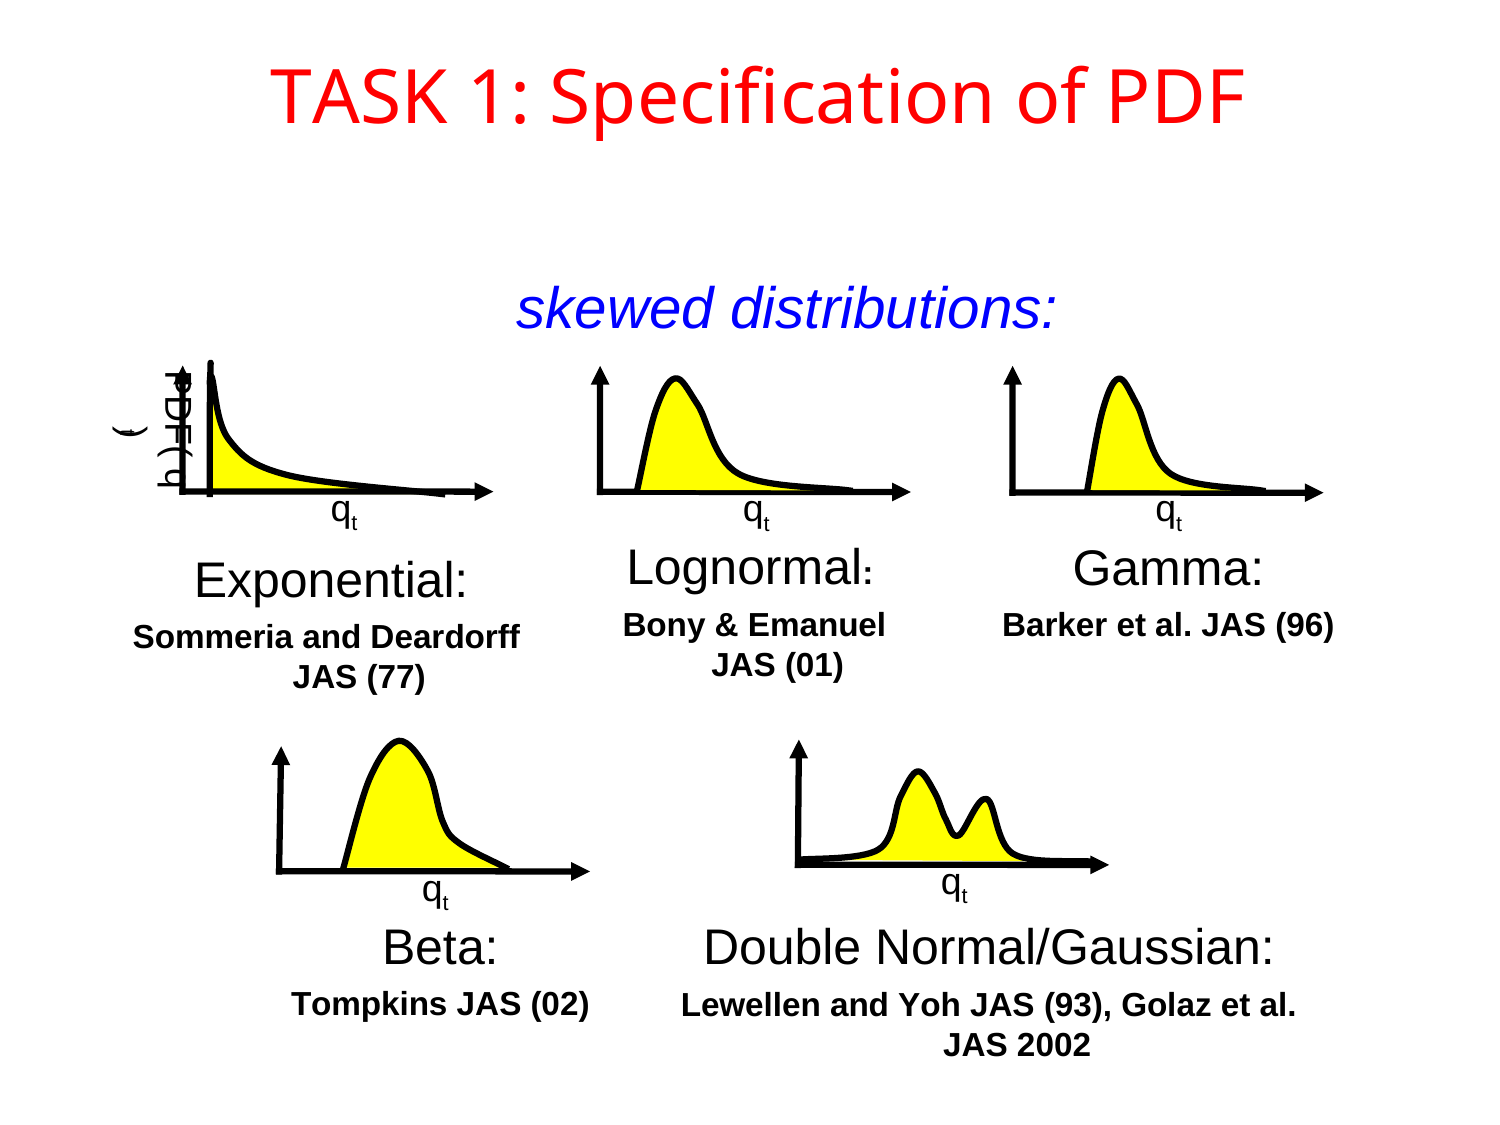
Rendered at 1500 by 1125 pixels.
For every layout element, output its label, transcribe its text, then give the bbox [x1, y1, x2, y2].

text_box [637, 378, 850, 491]
text_box PDF( qt)‏ [114, 353, 196, 507]
text_box Double Normal/Gaussian: Lewellen and Yoh JAS (93), Golaz et al. JAS 2002 [653, 906, 1325, 1032]
text_box qt [1040, 476, 1298, 527]
text_box [1087, 378, 1263, 491]
text_box Lognormal: Bony & Emanuel JAS (01)‏ [587, 527, 913, 653]
text_box [209, 362, 292, 488]
text_box qt [426, 883, 436, 899]
text_box Exponential: Sommeria and Deardorff JAS (77)‏ [99, 539, 563, 665]
text_box [879, 771, 1008, 849]
text_box qt [1160, 503, 1170, 519]
text_box Gamma: Barker et al. JAS (96)‏ [974, 527, 1363, 653]
text_box qt [306, 855, 565, 906]
text_box qt [210, 476, 468, 539]
text_box [343, 740, 506, 868]
text_box qt [825, 849, 1084, 906]
title TASK 1: Specification of PDF [158, 24, 1359, 163]
text_box qt [627, 476, 885, 544]
text_box skewed distributions: [249, 262, 1326, 338]
text_box Beta: Tompkins JAS (02)‏ [265, 906, 616, 1032]
